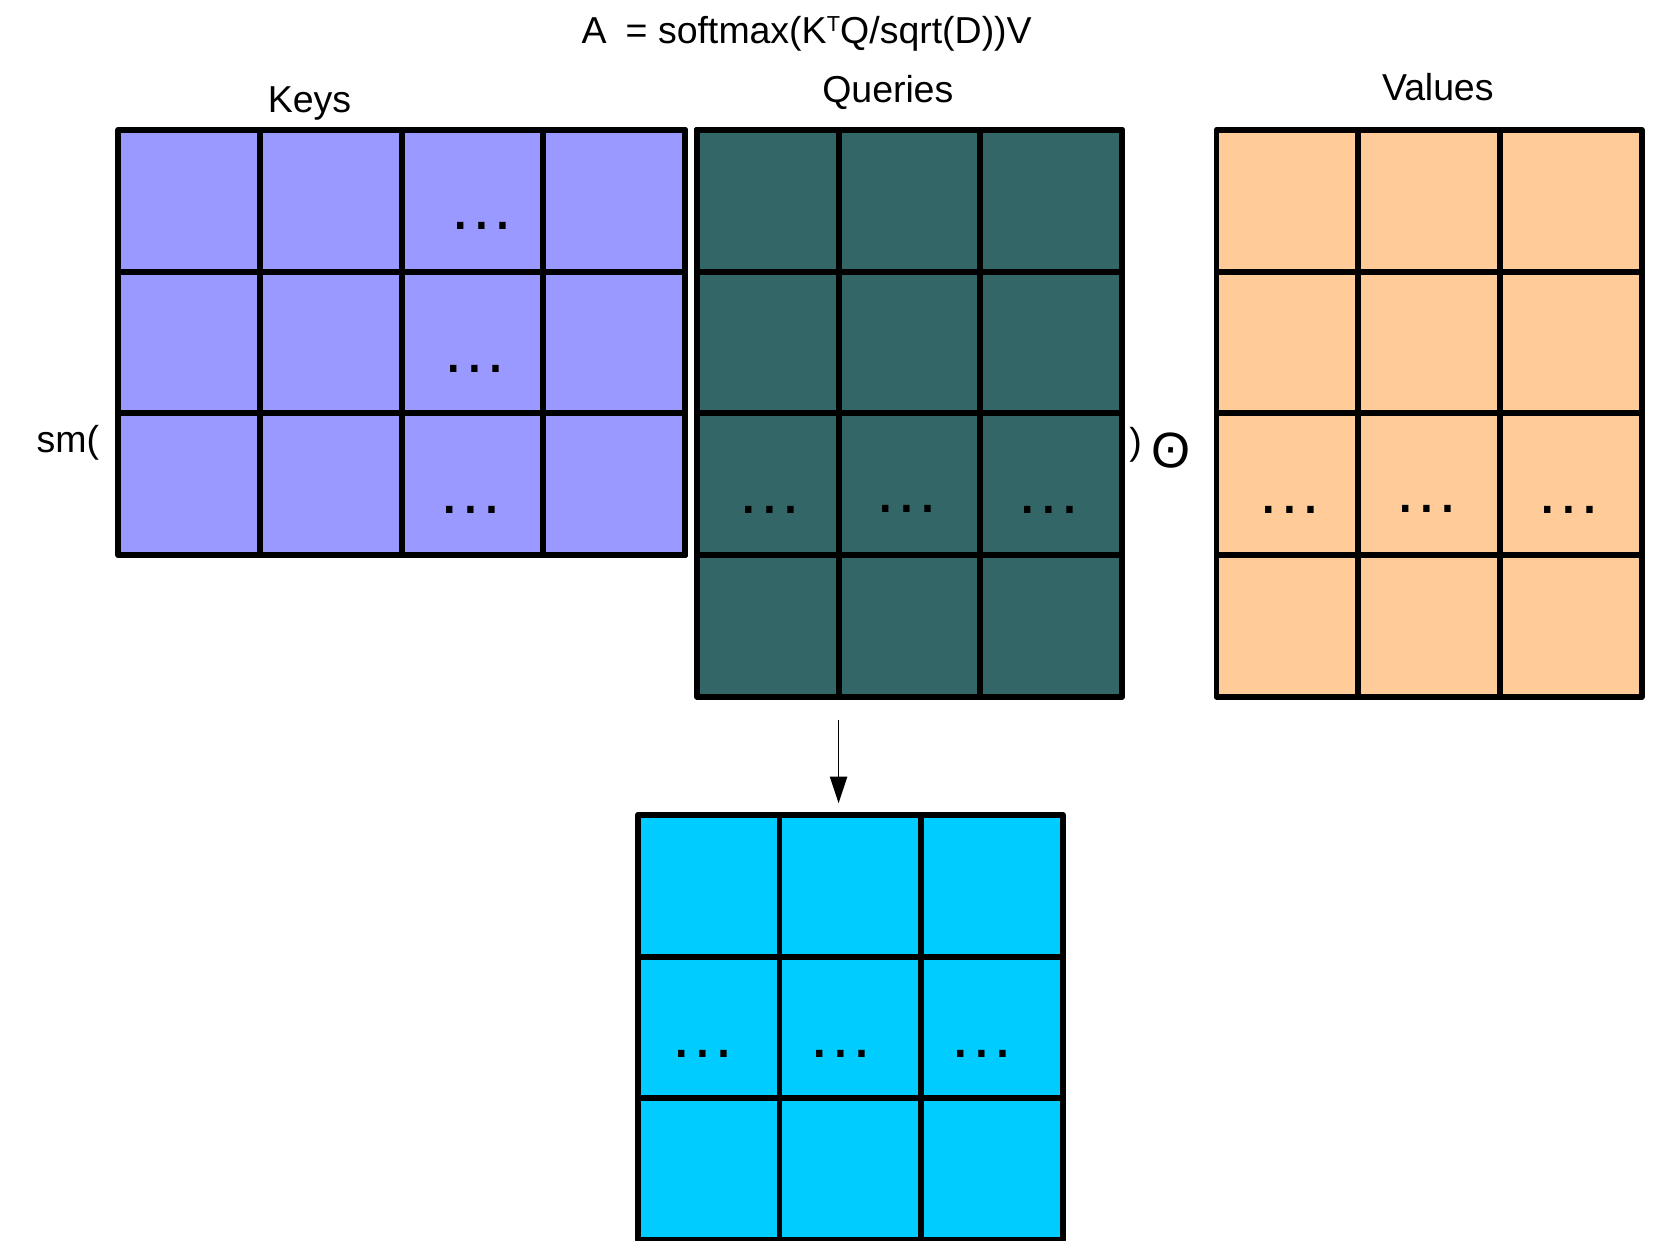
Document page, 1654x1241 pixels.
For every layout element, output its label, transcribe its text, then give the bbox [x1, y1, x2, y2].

text_box … [413, 437, 528, 545]
text_box … [1232, 437, 1347, 545]
text_box … [712, 437, 827, 545]
text_box [696, 129, 1123, 697]
text_box Values [1367, 59, 1512, 116]
text_box … [425, 152, 540, 260]
text_box A = softmax(KTQ/sqrt(D))V [566, 2, 1049, 60]
text_box … [925, 981, 1040, 1089]
text_box ʘ [1133, 413, 1222, 499]
text_box [1216, 129, 1642, 697]
text_box ) [1114, 413, 1139, 471]
text_box [637, 814, 1063, 1241]
text_box Queries [807, 61, 969, 119]
text_box … [1370, 436, 1485, 544]
text_box [118, 129, 686, 556]
text_box … [645, 981, 760, 1089]
text_box sm( [21, 410, 115, 468]
text_box … [417, 295, 532, 403]
text_box … [992, 437, 1107, 545]
text_box … [783, 980, 898, 1088]
text_box … [850, 436, 965, 544]
text_box … [1511, 437, 1626, 545]
text_box Keys [253, 70, 367, 128]
